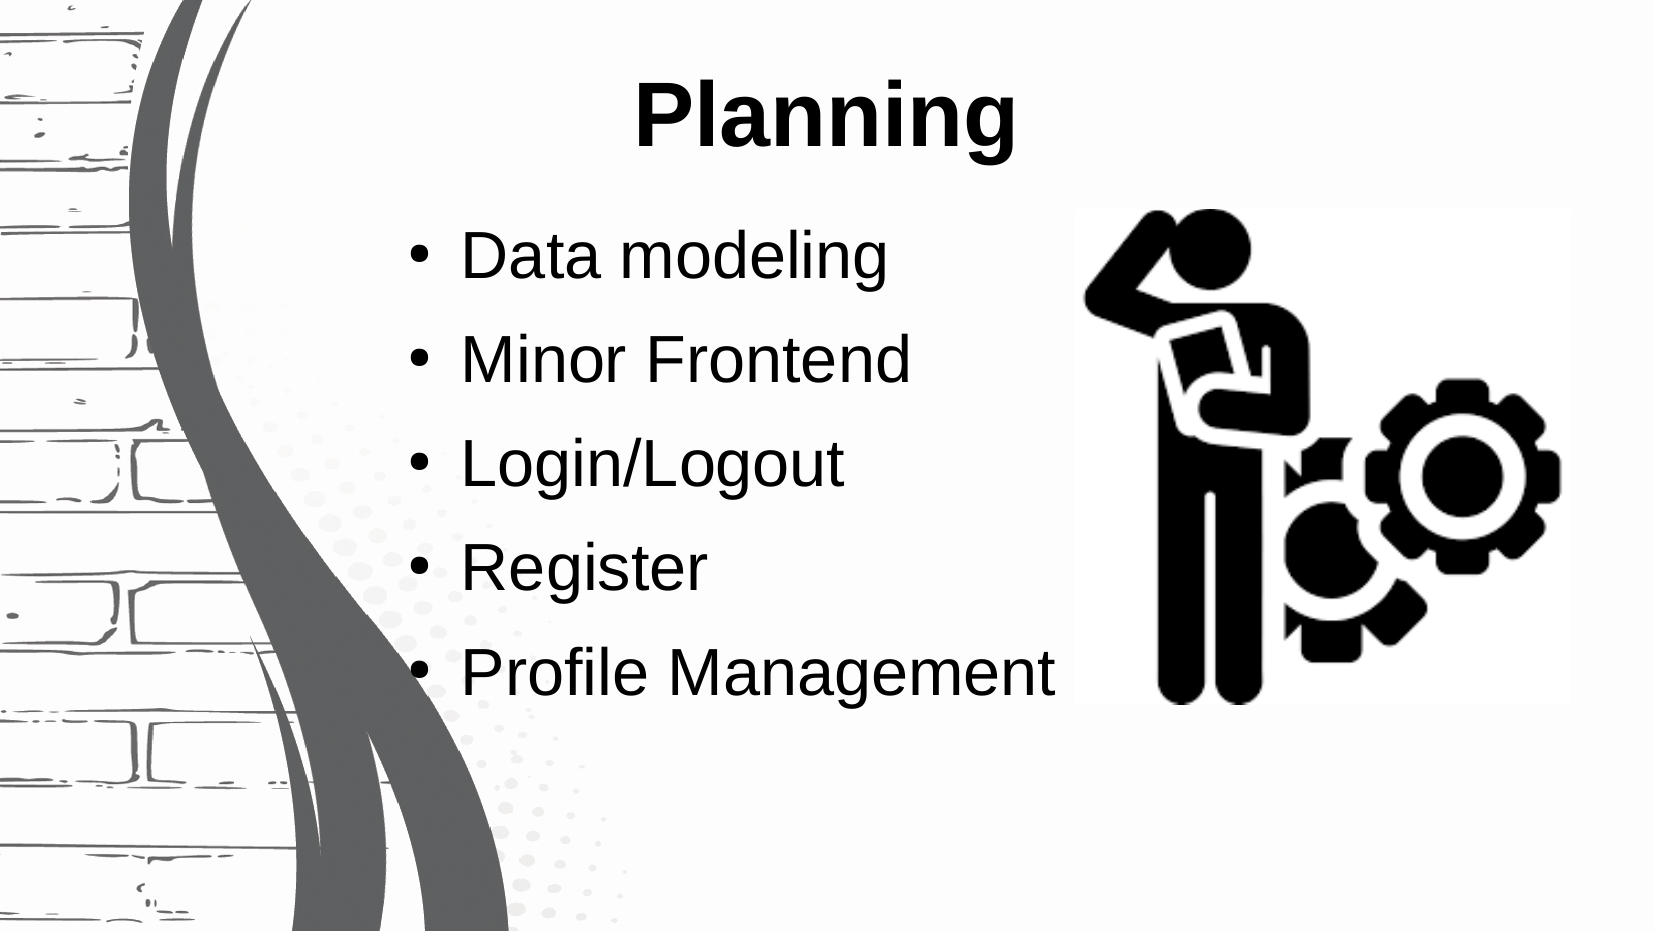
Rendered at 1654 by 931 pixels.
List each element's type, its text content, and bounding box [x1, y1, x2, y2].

title Planning [82, 37, 1571, 193]
picture [0, 0, 1654, 931]
list Data modeling Minor Frontend Login/Logout Register Profile Management [390, 217, 1571, 758]
